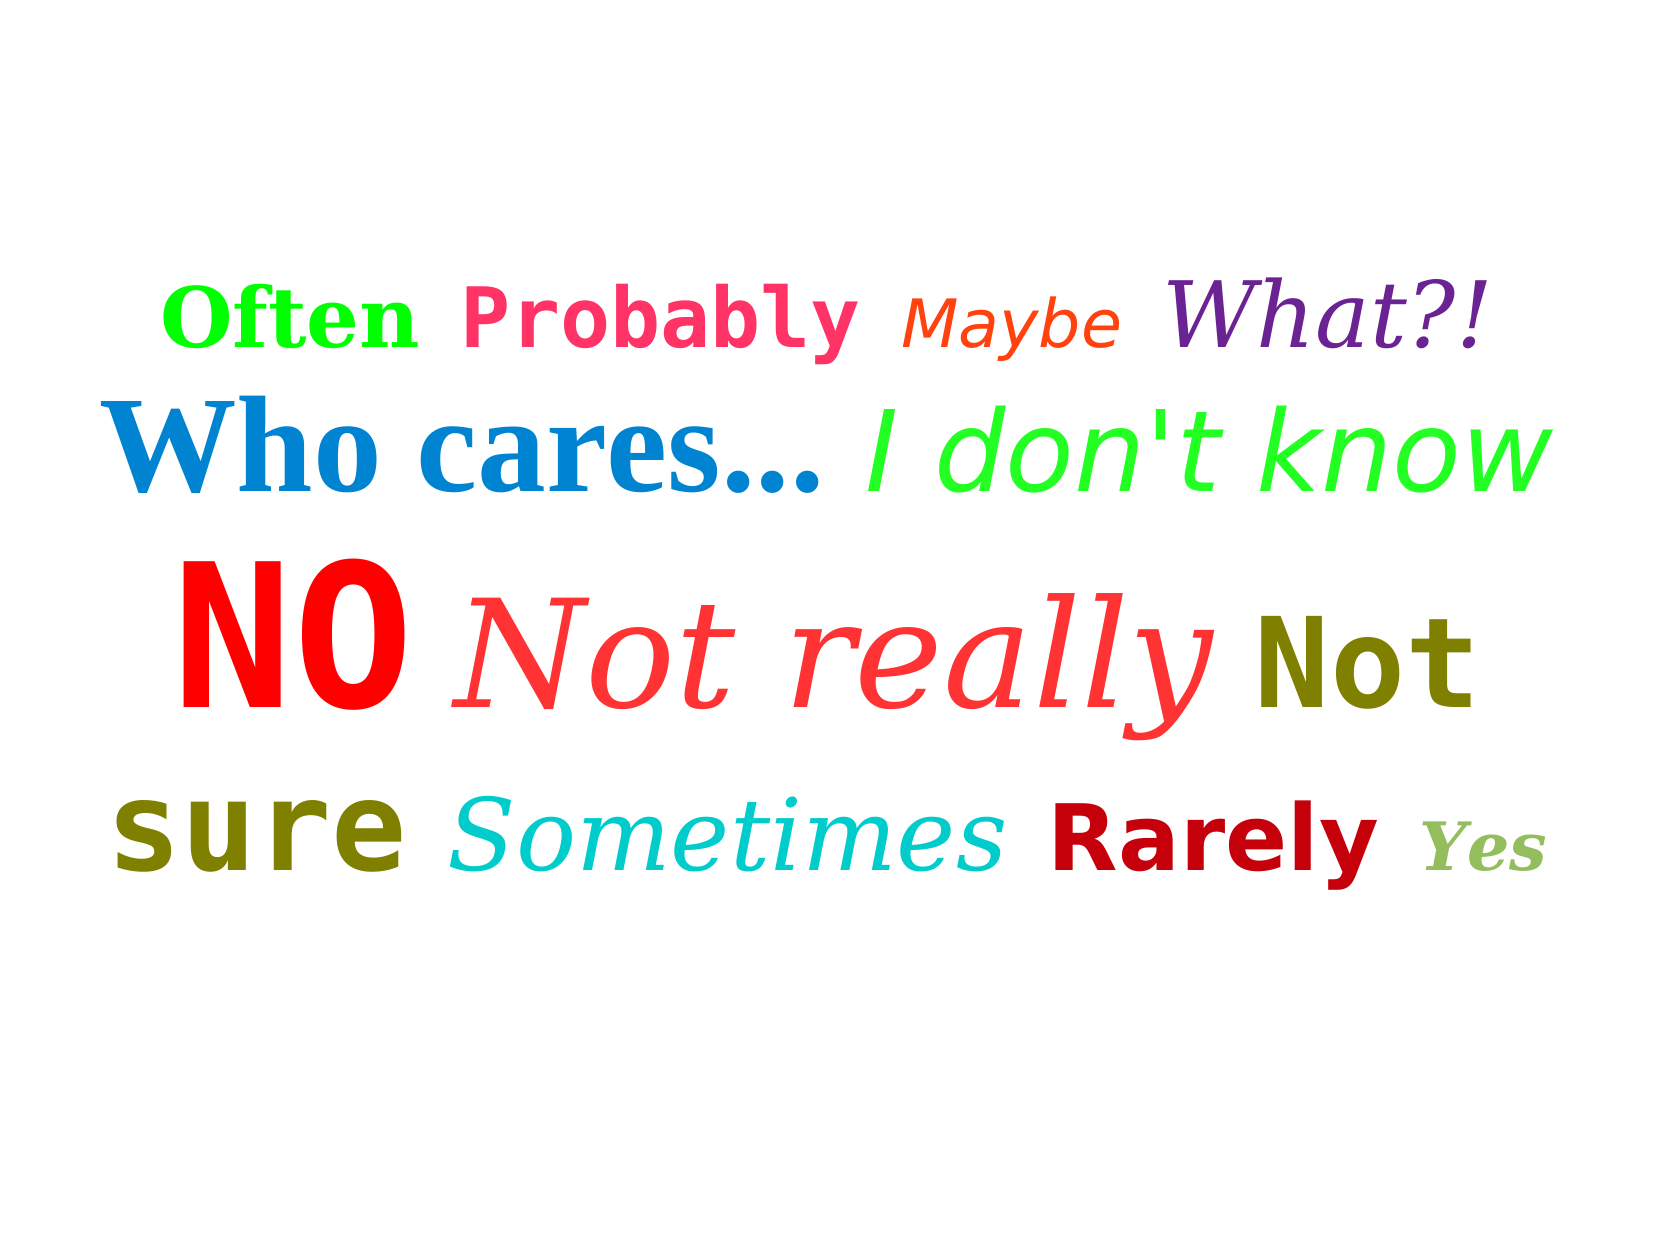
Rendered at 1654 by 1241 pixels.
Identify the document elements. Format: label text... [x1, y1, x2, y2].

subtitle Often Probably Maybe What?! Who cares... I don't know NO Not really Not sure Sometimes Rarely Yes [0, 0, 1654, 1241]
